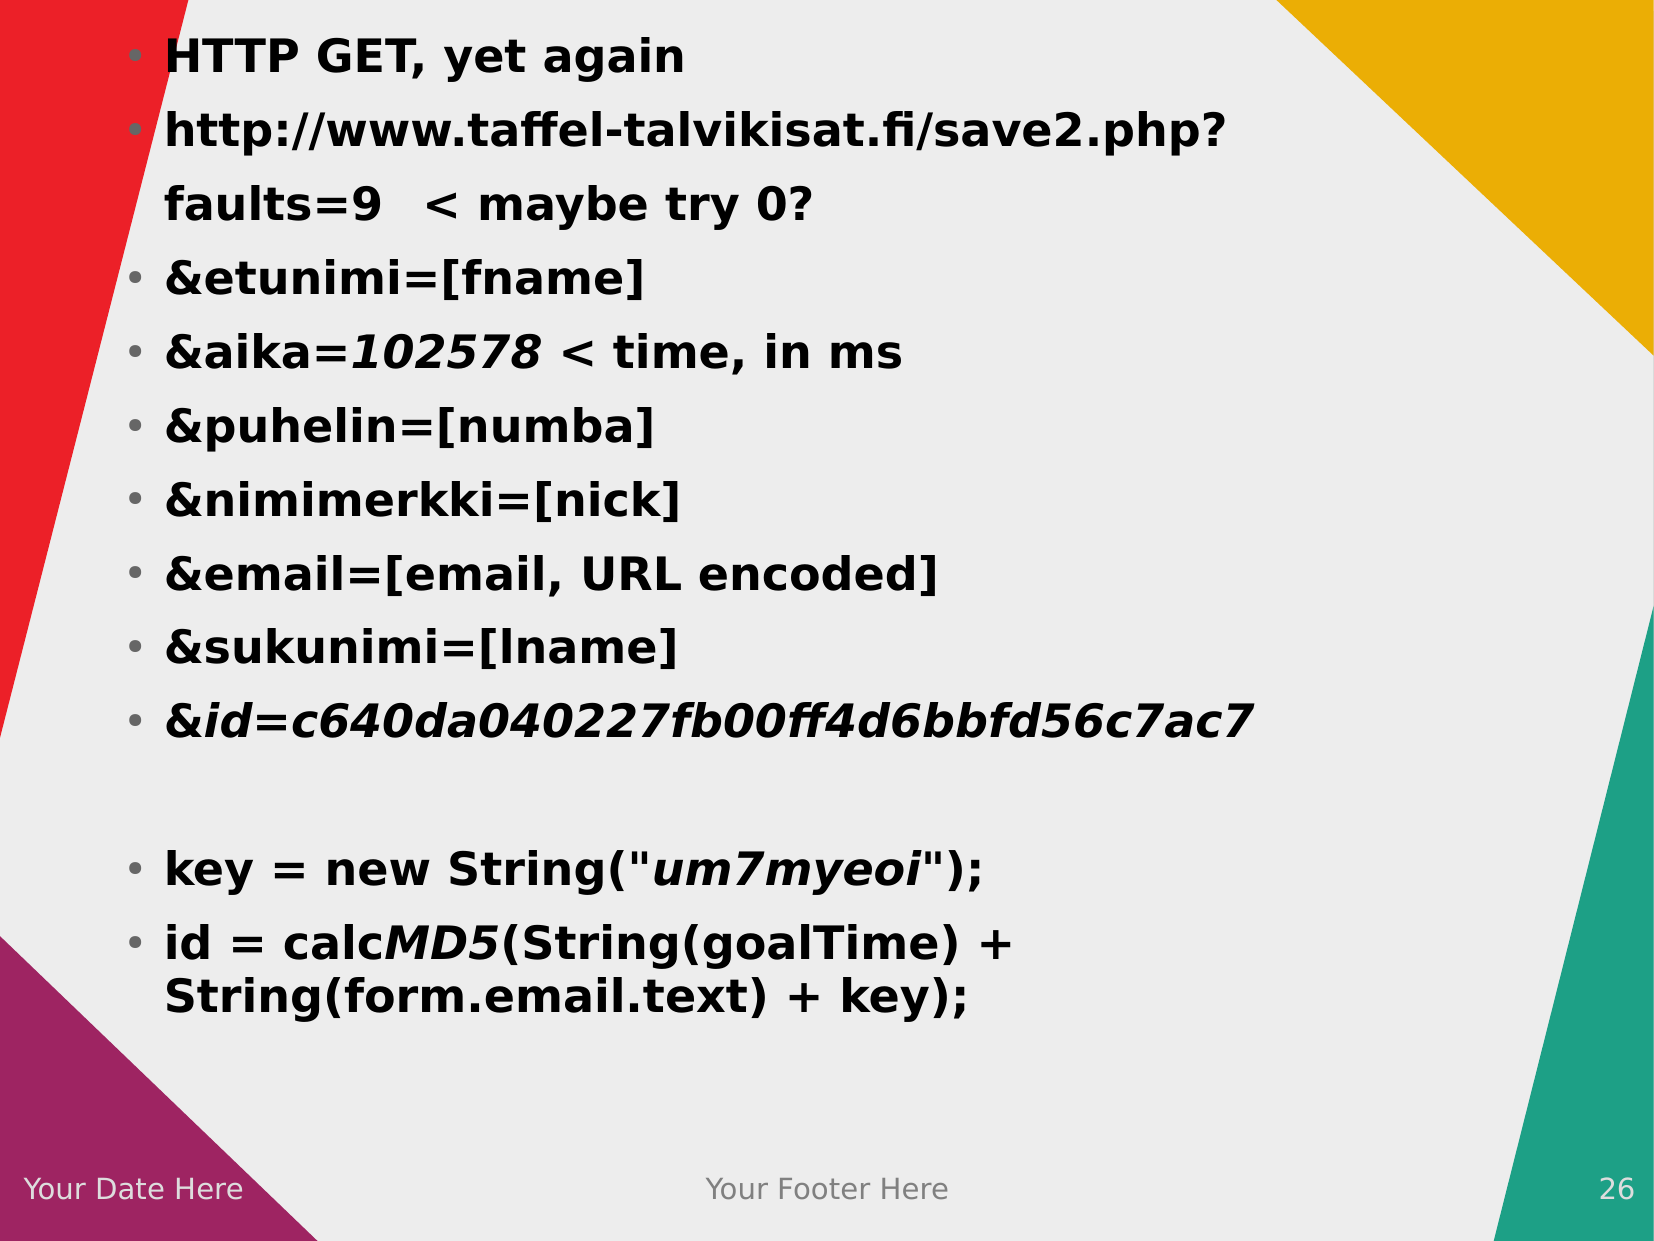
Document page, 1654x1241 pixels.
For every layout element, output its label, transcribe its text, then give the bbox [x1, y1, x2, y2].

list HTTP GET, yet again http://www.taffel-talvikisat.fi/save2.php? faults=9 < maybe try 0? &etunimi=[fname] &aika=102578 < time, in ms &puhelin=[numba] &nimimerkki=[nick] &email=[email, URL encoded] &sukunimi=[lname] &id=c640da040227fb00ff4d6bbfd56c7ac7 key = new String("um7myeoi"); id = calcMD5(String(goalTime) + String(form.email.text) + key); [114, 30, 1539, 1033]
